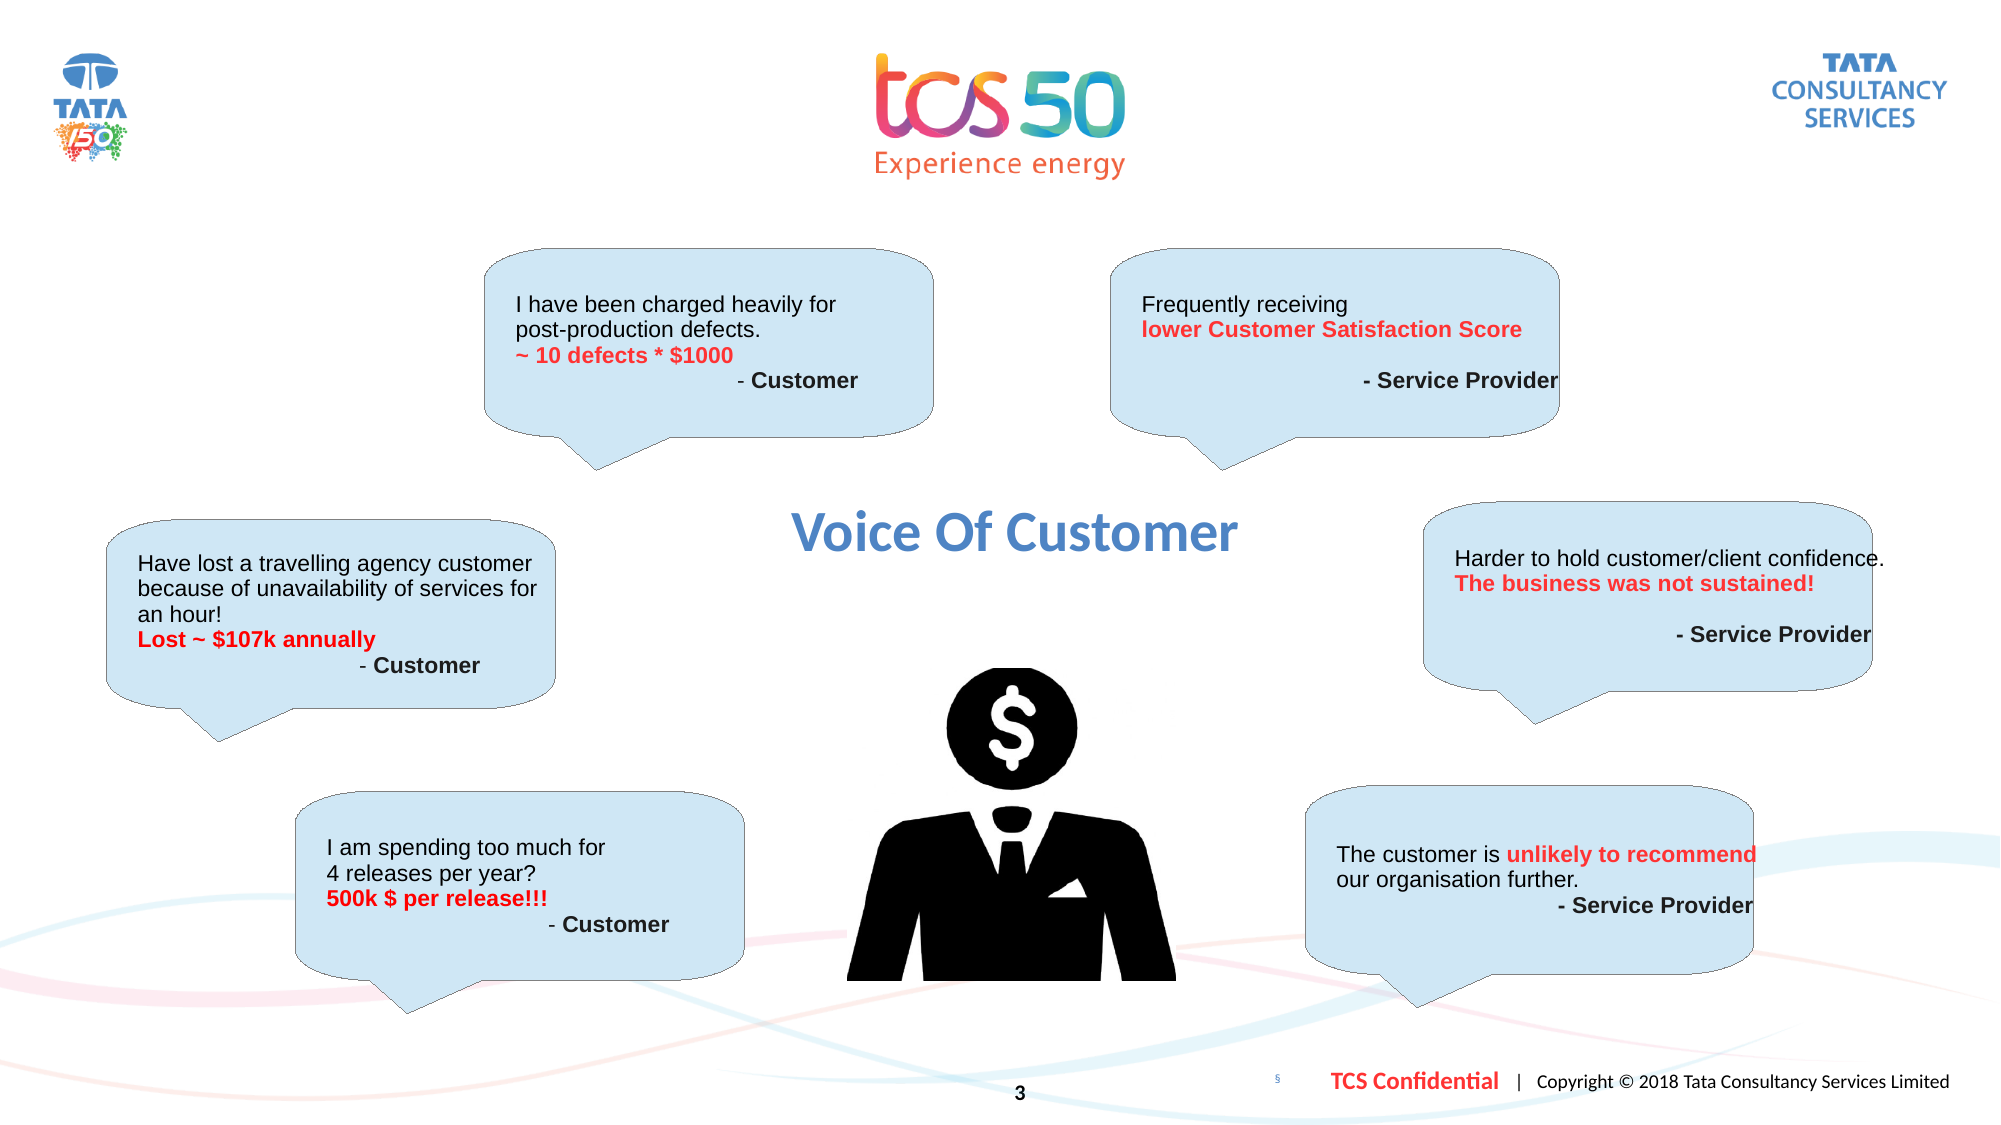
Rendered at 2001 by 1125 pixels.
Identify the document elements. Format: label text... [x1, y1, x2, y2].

text_box Harder to hold customer/client confidence. The business was not sustained! - Service Provider [1423, 501, 1873, 725]
text_box Voice Of Customer [791, 507, 1283, 580]
picture [0, 668, 2000, 1125]
text_box Frequently receiving lower Customer Satisfaction Score - Service Provider [1110, 248, 1560, 471]
list TCS Confidential [1259, 1057, 1536, 1091]
text_box Have lost a travelling agency customer because of unavailability of services for an hour! Lost ~ $107k annually - Customer [106, 519, 556, 742]
text_box The customer is unlikely to recommend our organisation further. - Service Provider [1305, 785, 1754, 1008]
text_box I am spending too much for 4 releases per year? 500k $ per release!!! - Customer [295, 791, 745, 1014]
text_box I have been charged heavily for post-production defects. ~ 10 defects * $1000 - Customer [484, 248, 934, 471]
picture [0, 0, 2000, 205]
